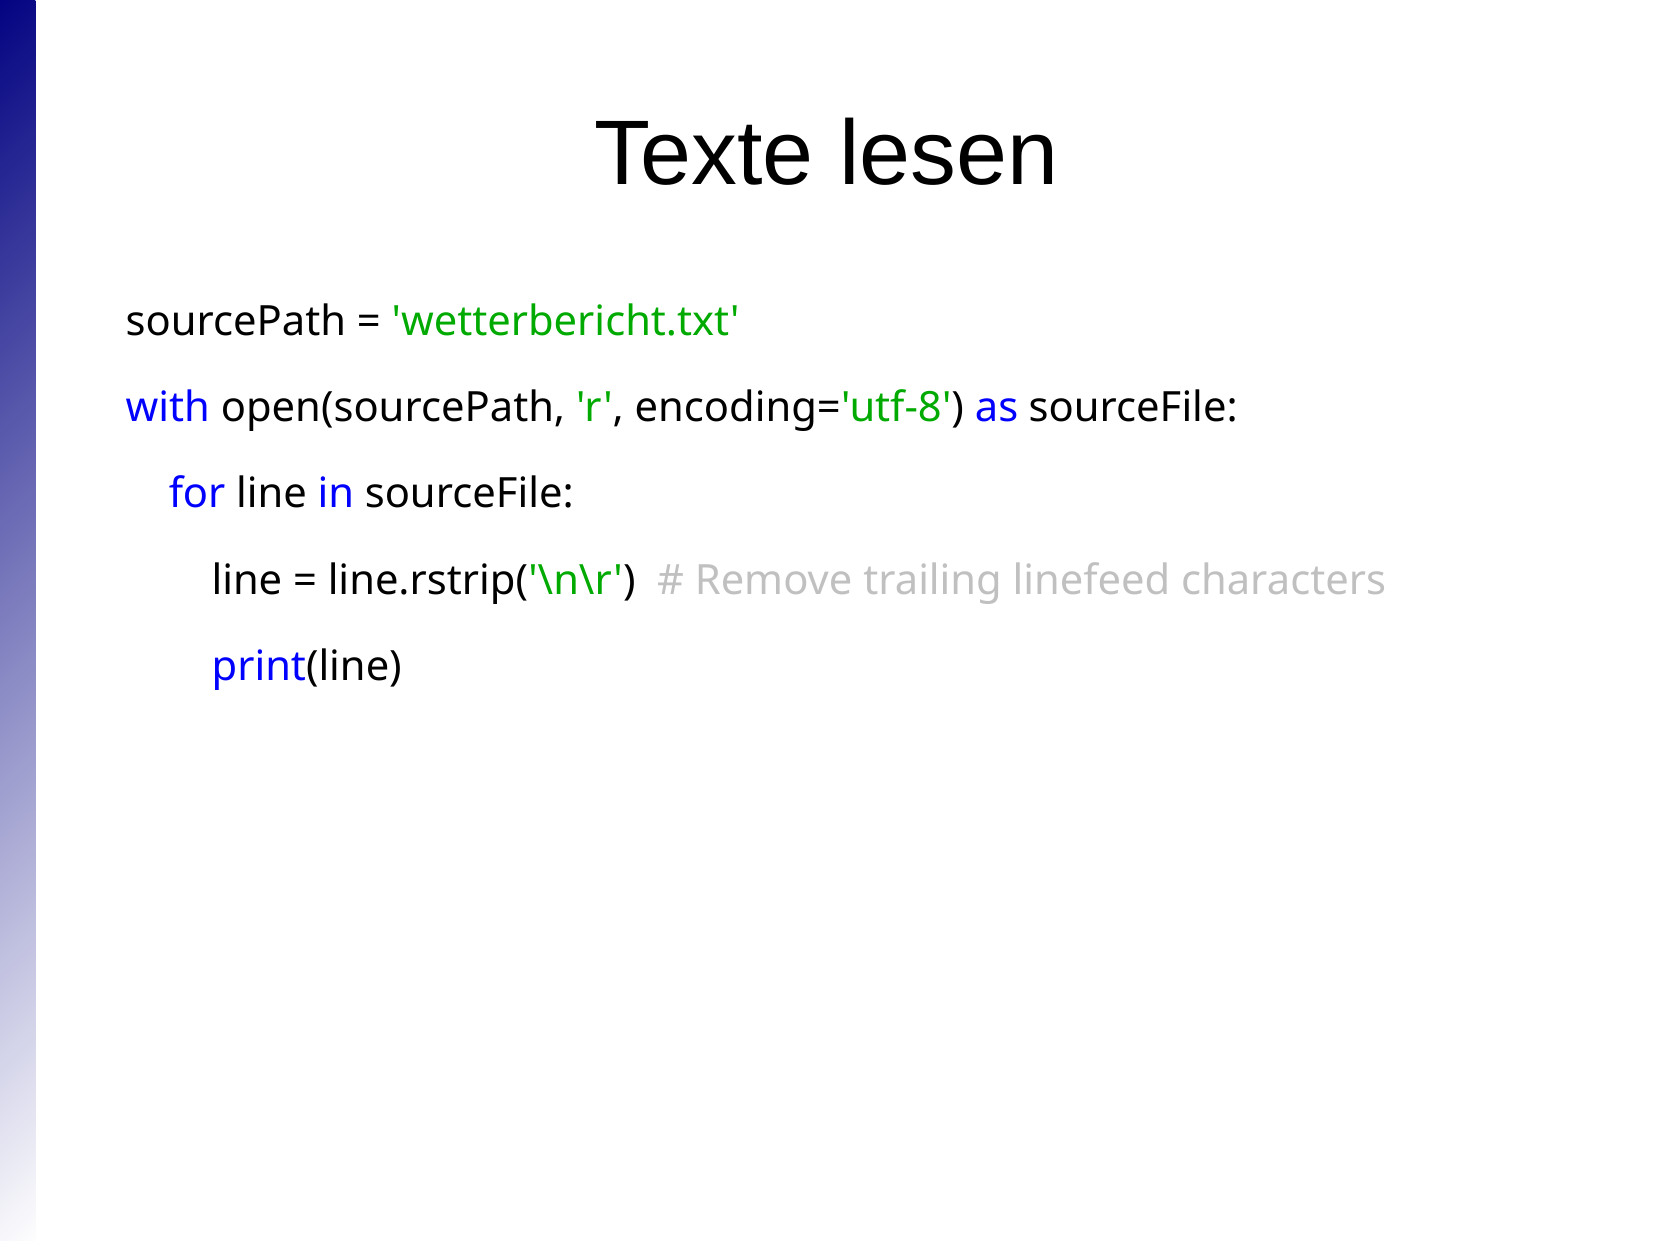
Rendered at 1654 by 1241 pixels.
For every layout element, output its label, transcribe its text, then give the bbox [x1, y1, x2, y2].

list sourcePath = 'wetterbericht.txt' with open(sourcePath, 'r', encoding='utf-8') as sourceFile: for line in sourceFile: line = line.rstrip('\n\r') # Remove trailing linefeed characters print(line) [82, 290, 1571, 1109]
title Texte lesen [82, 49, 1571, 257]
